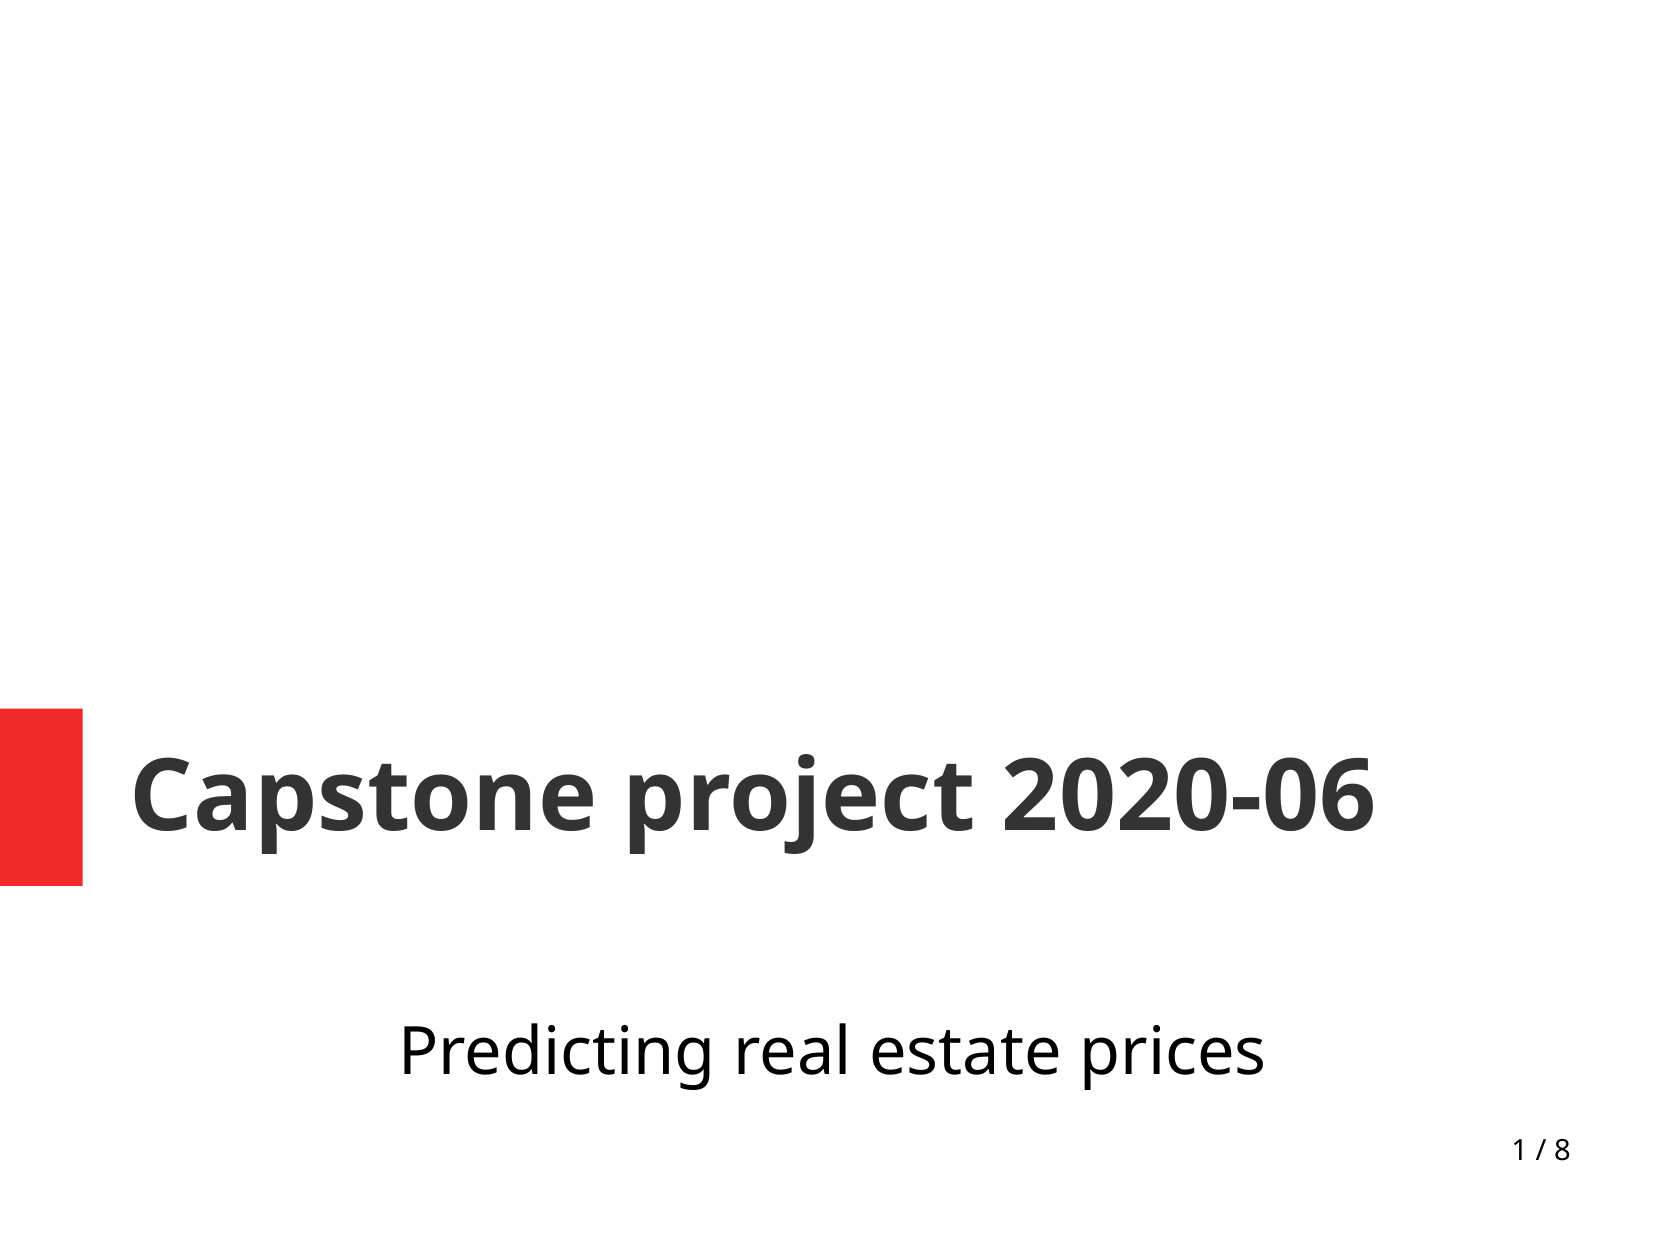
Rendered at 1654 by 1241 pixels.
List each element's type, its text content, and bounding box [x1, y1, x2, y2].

subtitle Predicting real estate prices [129, 968, 1536, 1130]
title Capstone project 2020-06 [129, 673, 1536, 910]
